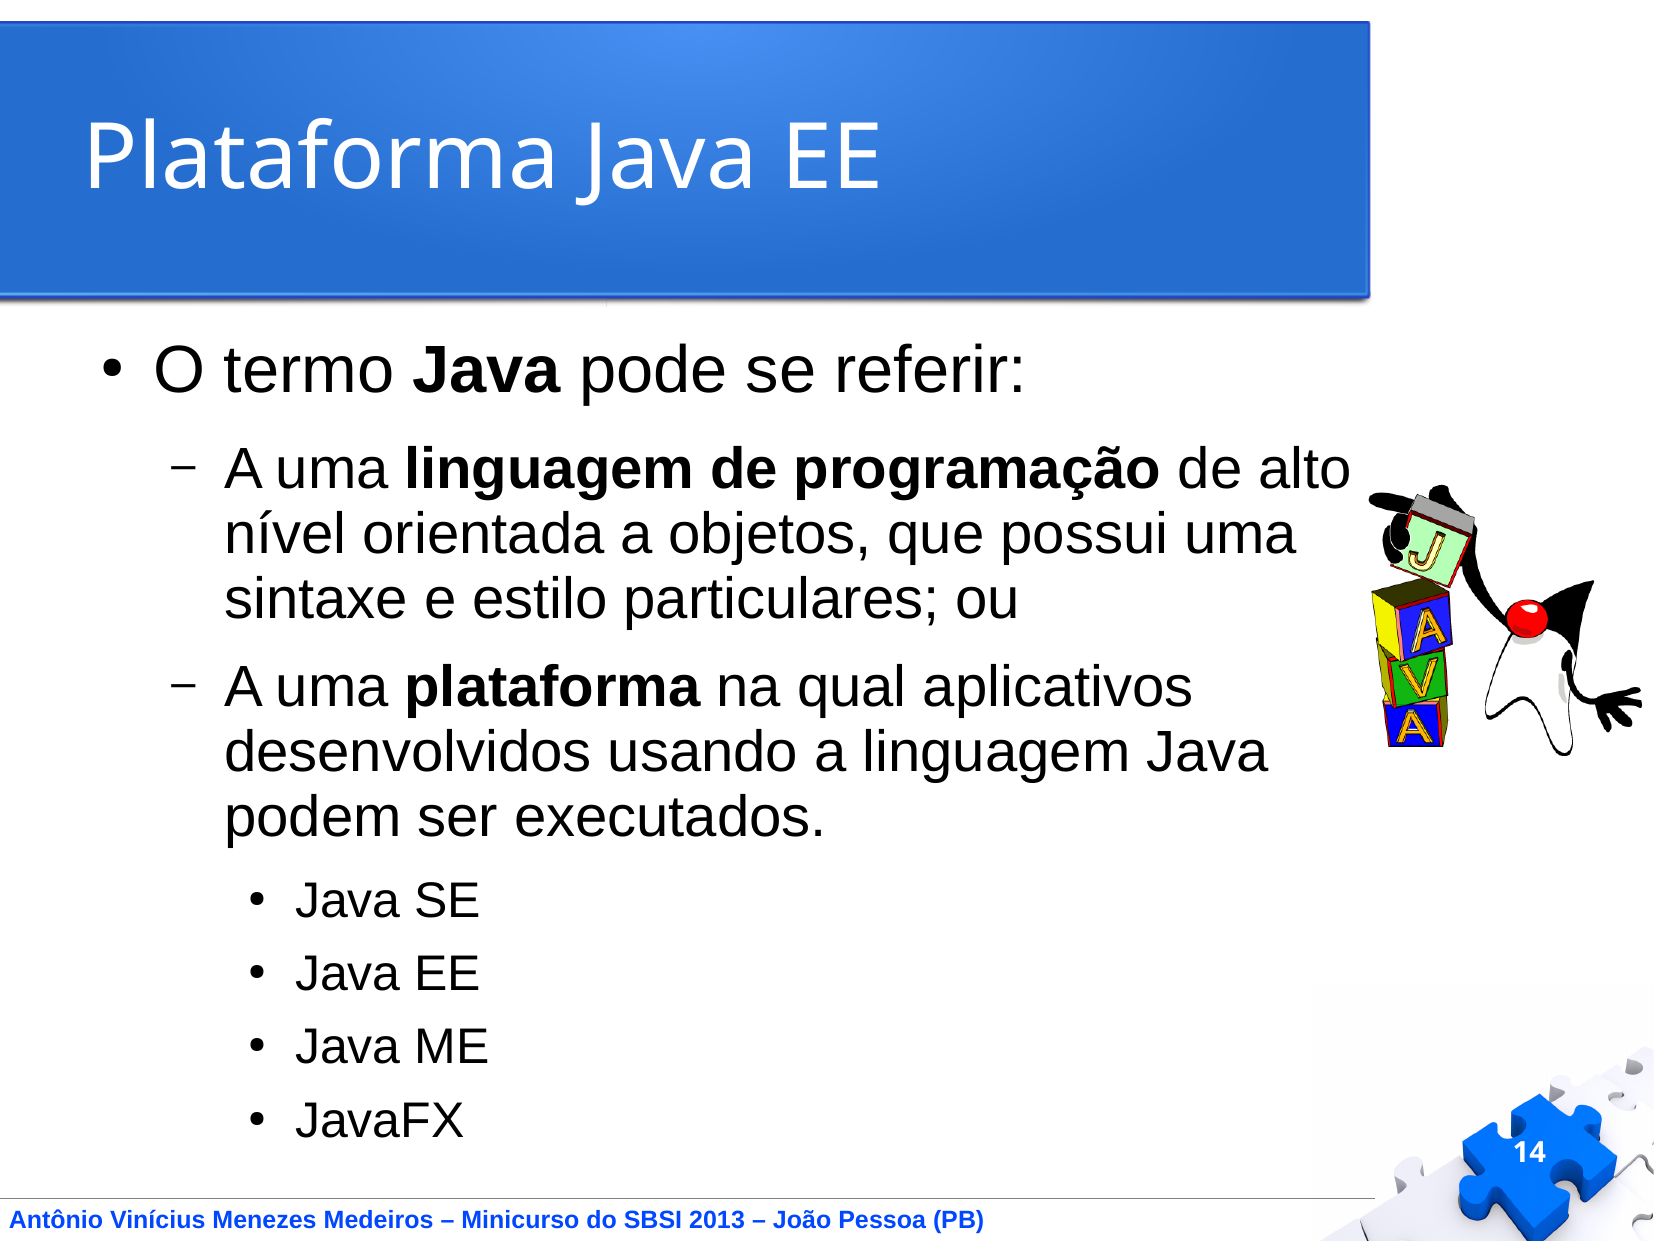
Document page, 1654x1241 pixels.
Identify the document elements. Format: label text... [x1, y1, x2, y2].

title Plataforma Java EE [82, 49, 1323, 257]
picture [0, 21, 1375, 307]
list O termo Java pode se referir: A uma linguagem de programação de alto nível orientada a objetos, que possui uma sintaxe e estilo particulares; ou A uma plataforma na qual aplicativos desenvolvidos usando a linguagem Java podem ser executados. Java SE Java EE Java ME JavaFX [82, 332, 1356, 1217]
picture [1367, 484, 1642, 756]
picture [1311, 983, 1654, 1241]
